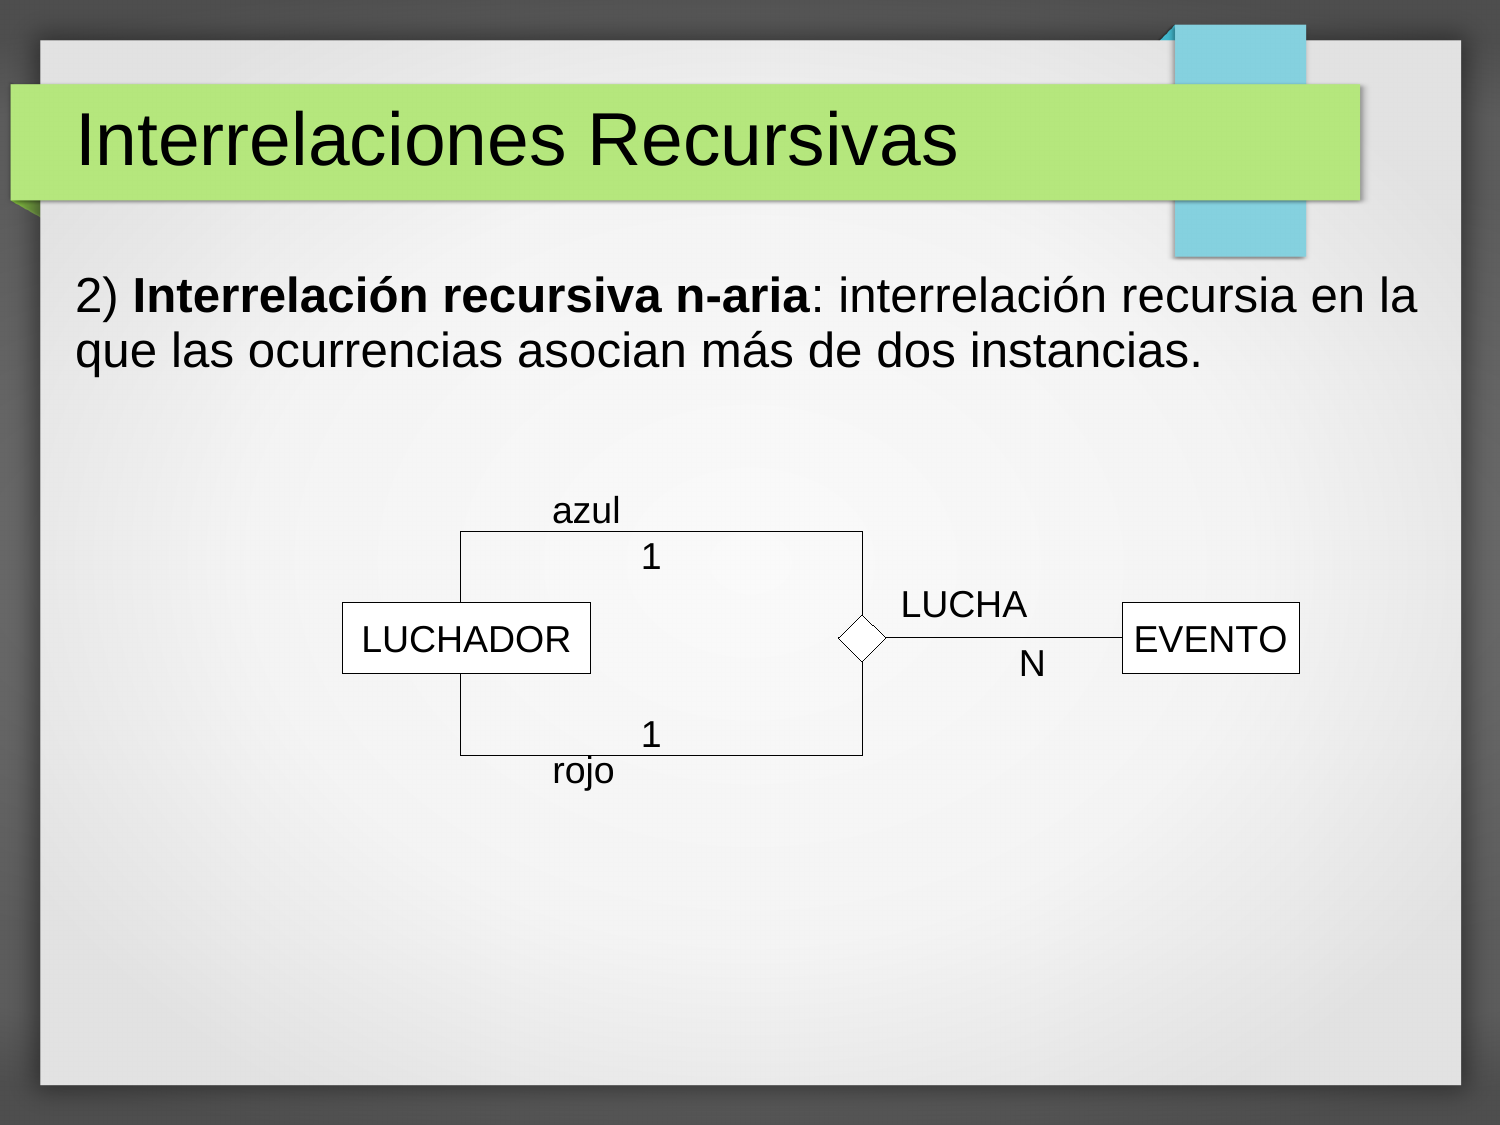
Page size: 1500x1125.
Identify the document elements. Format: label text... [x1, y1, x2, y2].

text_box LUCHA [885, 572, 1047, 632]
text_box LUCHADOR [342, 602, 591, 674]
text_box 1 [626, 702, 677, 763]
text_box rojo [537, 738, 632, 799]
text_box N [1003, 631, 1064, 692]
text_box 1 [625, 525, 677, 585]
text_box [460, 531, 886, 756]
text_box EVENTO [1122, 602, 1300, 674]
picture [0, 0, 1500, 1125]
text_box azul [537, 478, 637, 539]
title Interrelaciones Recursivas [75, 85, 1147, 193]
list 2) Interrelación recursiva n-aria: interrelación recursia en la que las ocurrencias asocian más de dos instancias. [75, 267, 1426, 921]
